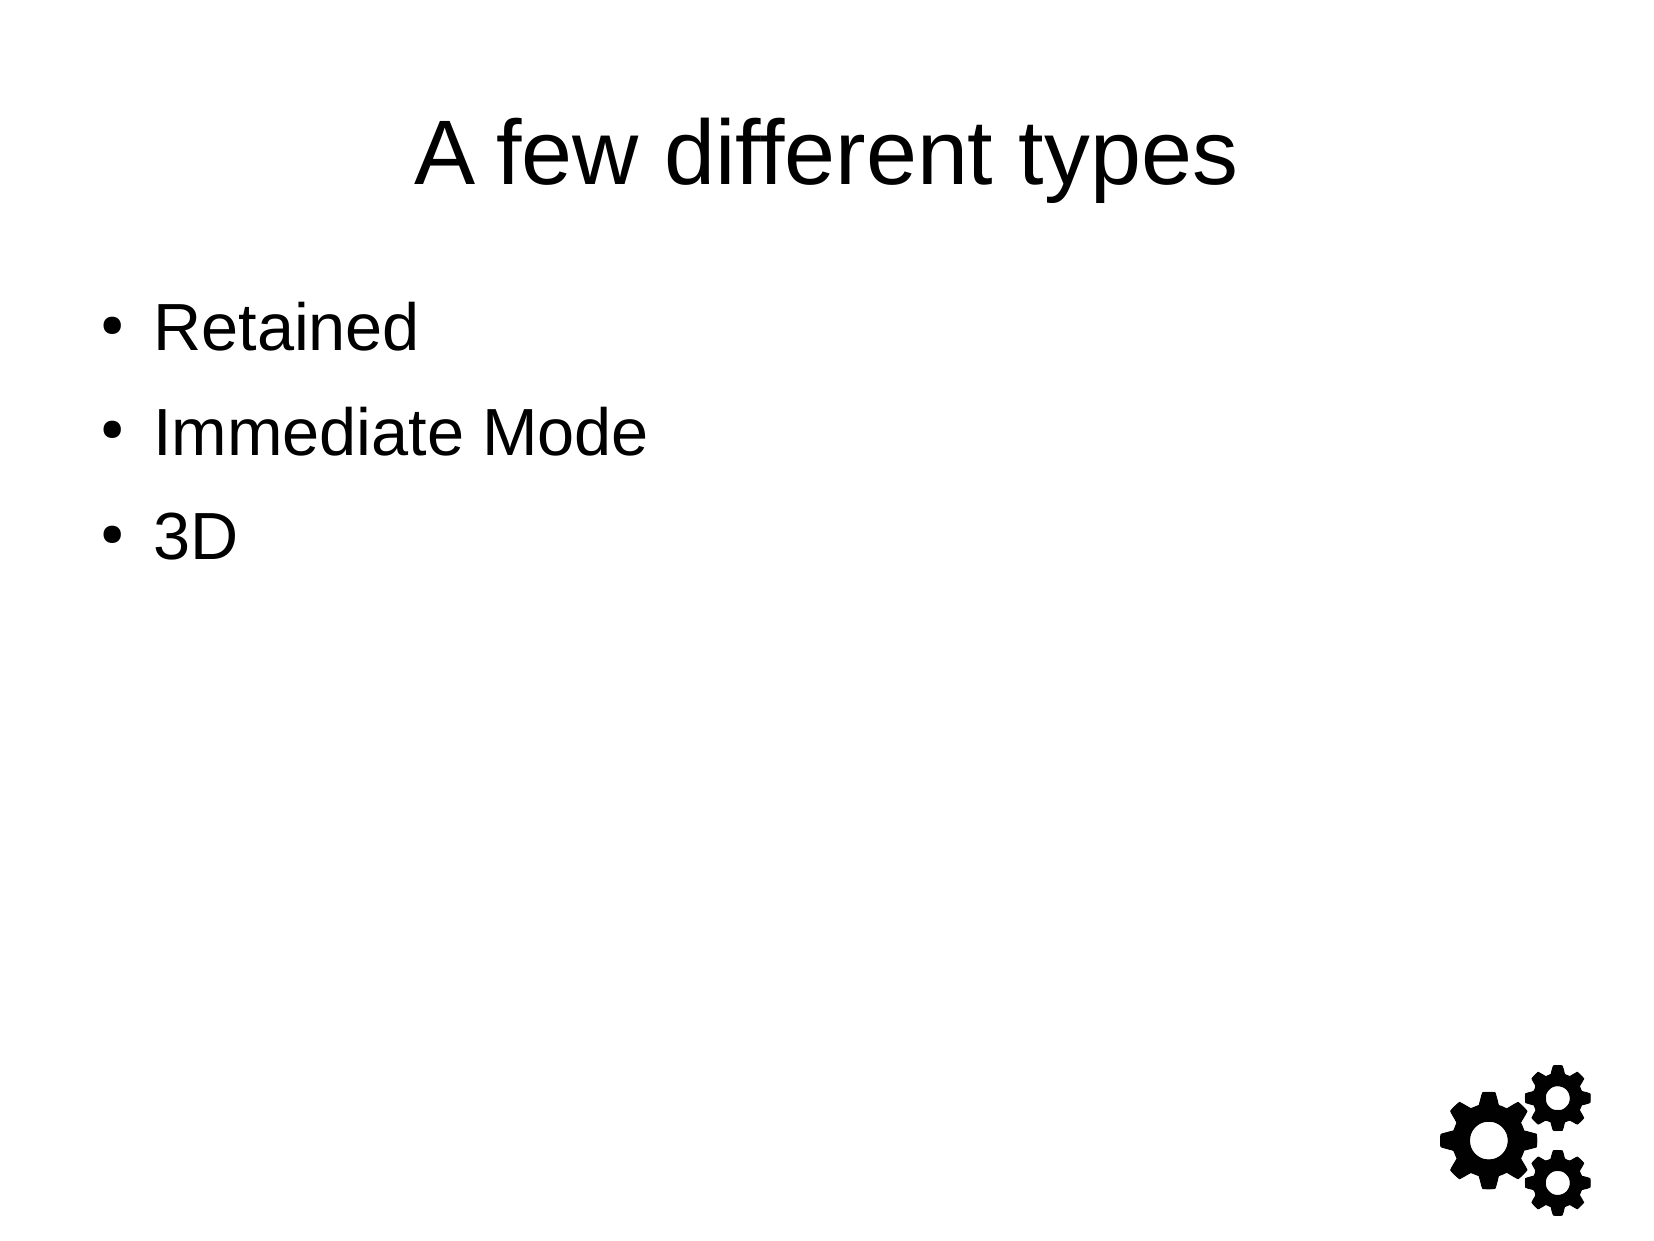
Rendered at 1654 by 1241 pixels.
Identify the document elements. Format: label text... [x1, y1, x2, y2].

list Retained Immediate Mode 3D [82, 290, 1571, 1010]
picture [1440, 1065, 1591, 1216]
title A few different types [82, 49, 1571, 257]
